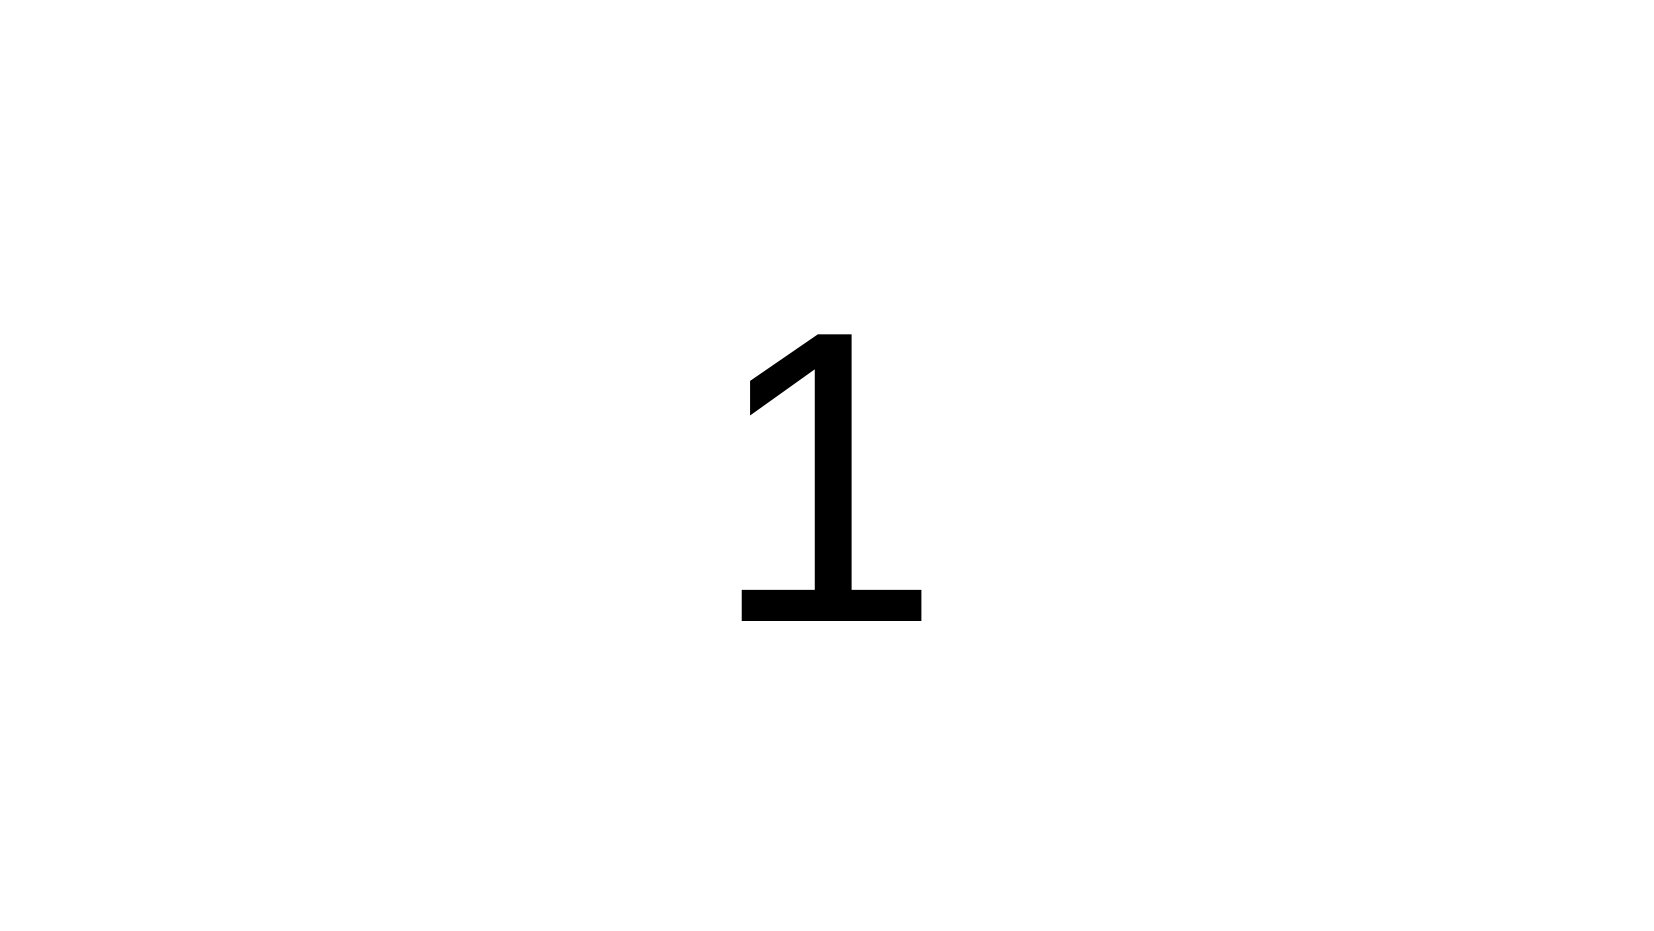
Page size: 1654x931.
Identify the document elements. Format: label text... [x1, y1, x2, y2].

title 1 [0, 23, 1654, 931]
